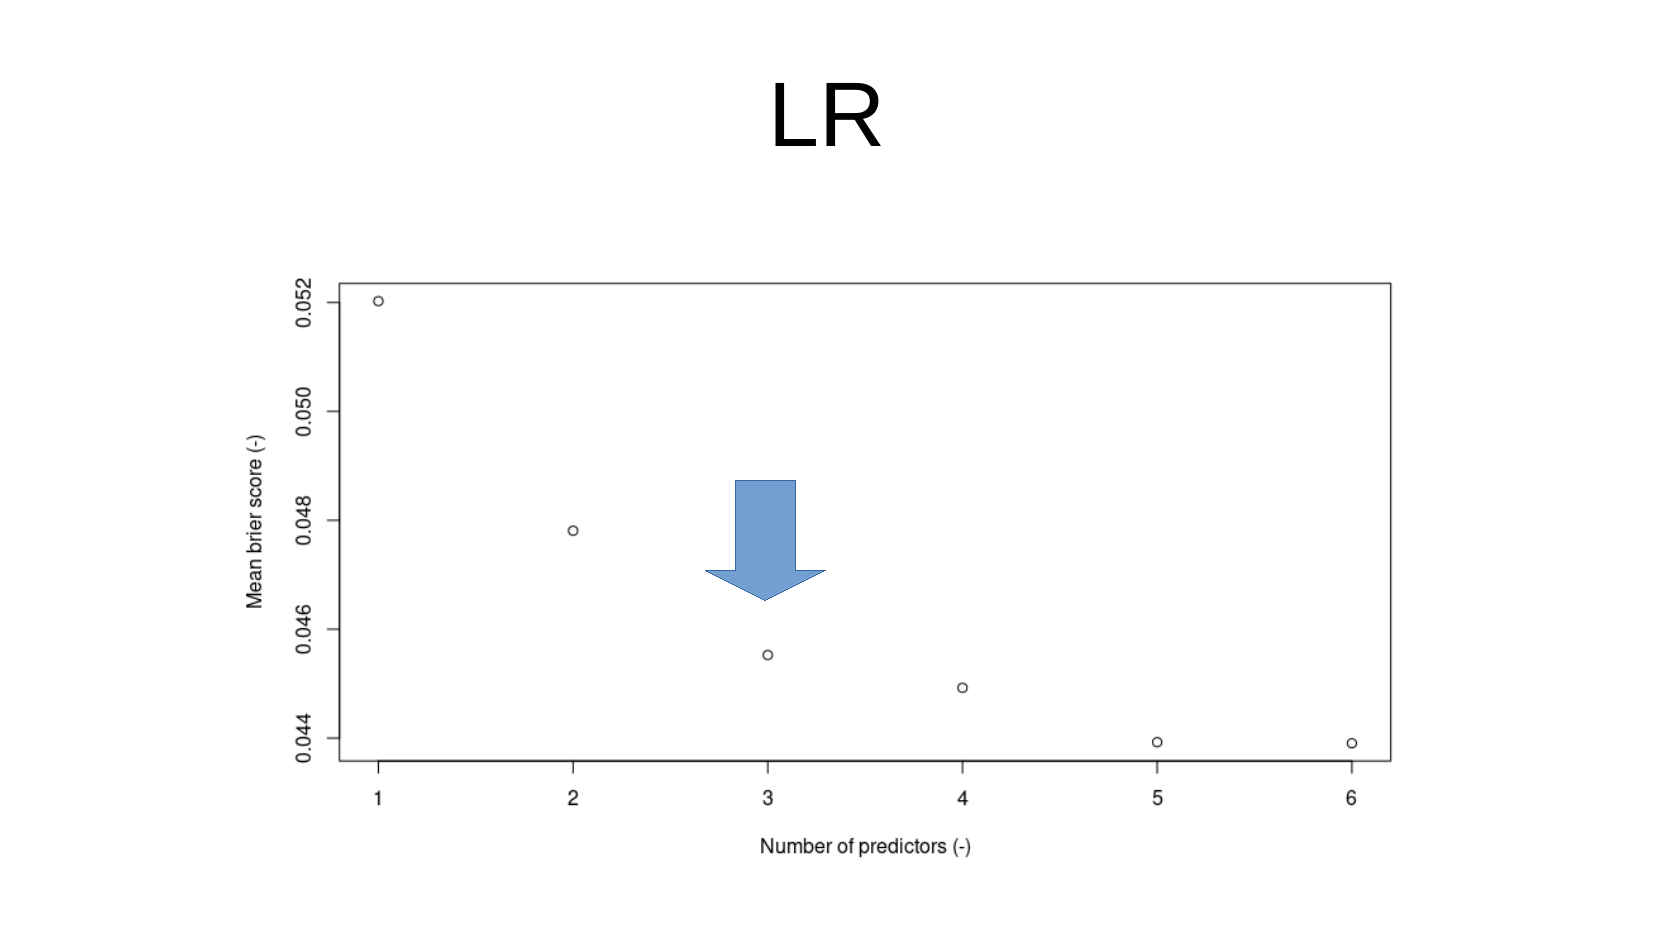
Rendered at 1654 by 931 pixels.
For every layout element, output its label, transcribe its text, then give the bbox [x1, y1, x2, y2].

title LR [82, 37, 1571, 193]
text_box [705, 480, 826, 601]
picture [240, 184, 1442, 886]
